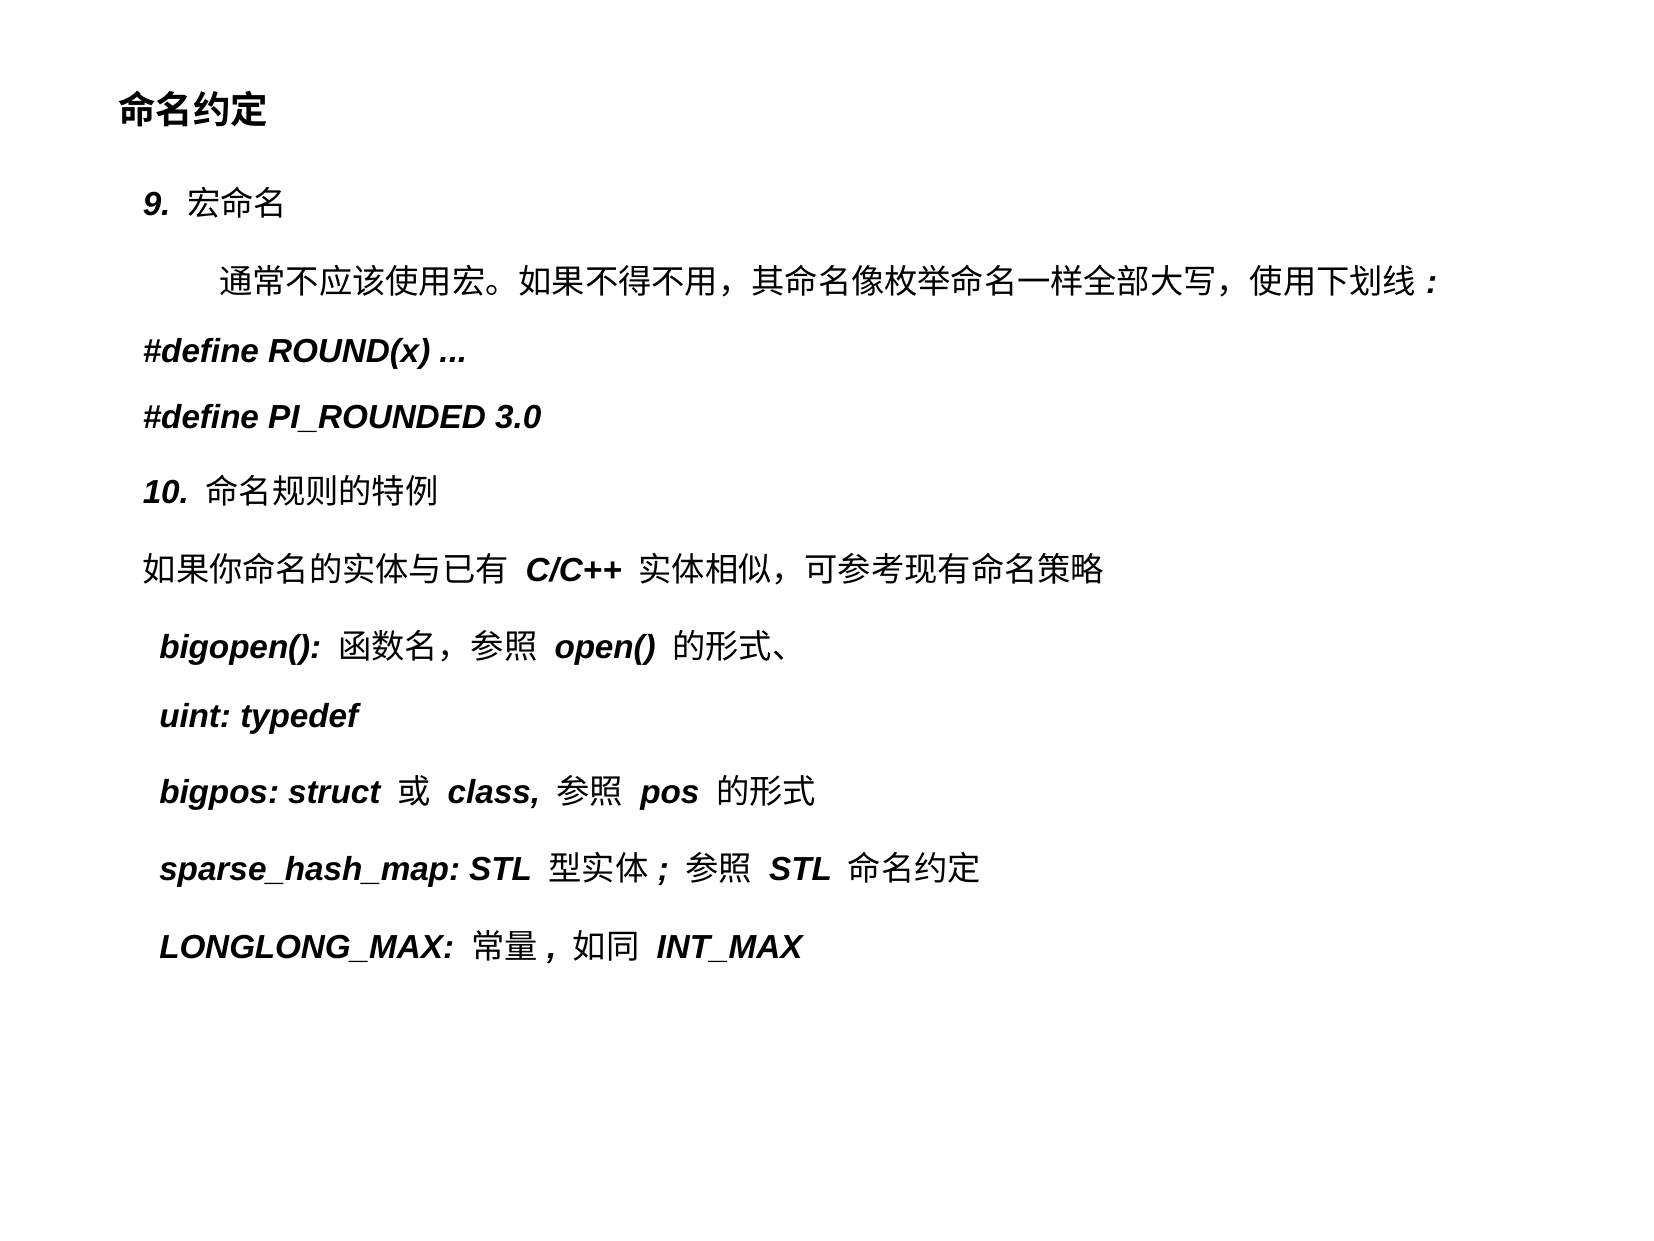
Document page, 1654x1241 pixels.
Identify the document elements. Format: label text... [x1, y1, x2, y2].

title 命名约定 [82, 49, 485, 166]
list 9. 宏命名 通常不应该使用宏。如果不得不用，其命名像枚举命名一样全部大写，使用下划线: #define ROUND(x) ... #define PI_ROUNDED 3.0 10. 命名规则的特例 如果你命名的实体与已有 C/C++ 实体相似，可参考现有命名策略 bigopen(): 函数名，参照 open() 的形式、 uint: typedef bigpos: struct 或 class, 参照 pos 的形式 sparse_hash_map: STL 型实体; 参照 STL 命名约定 LONGLONG_MAX: 常量, 如同 INT_MAX [82, 177, 1571, 1205]
